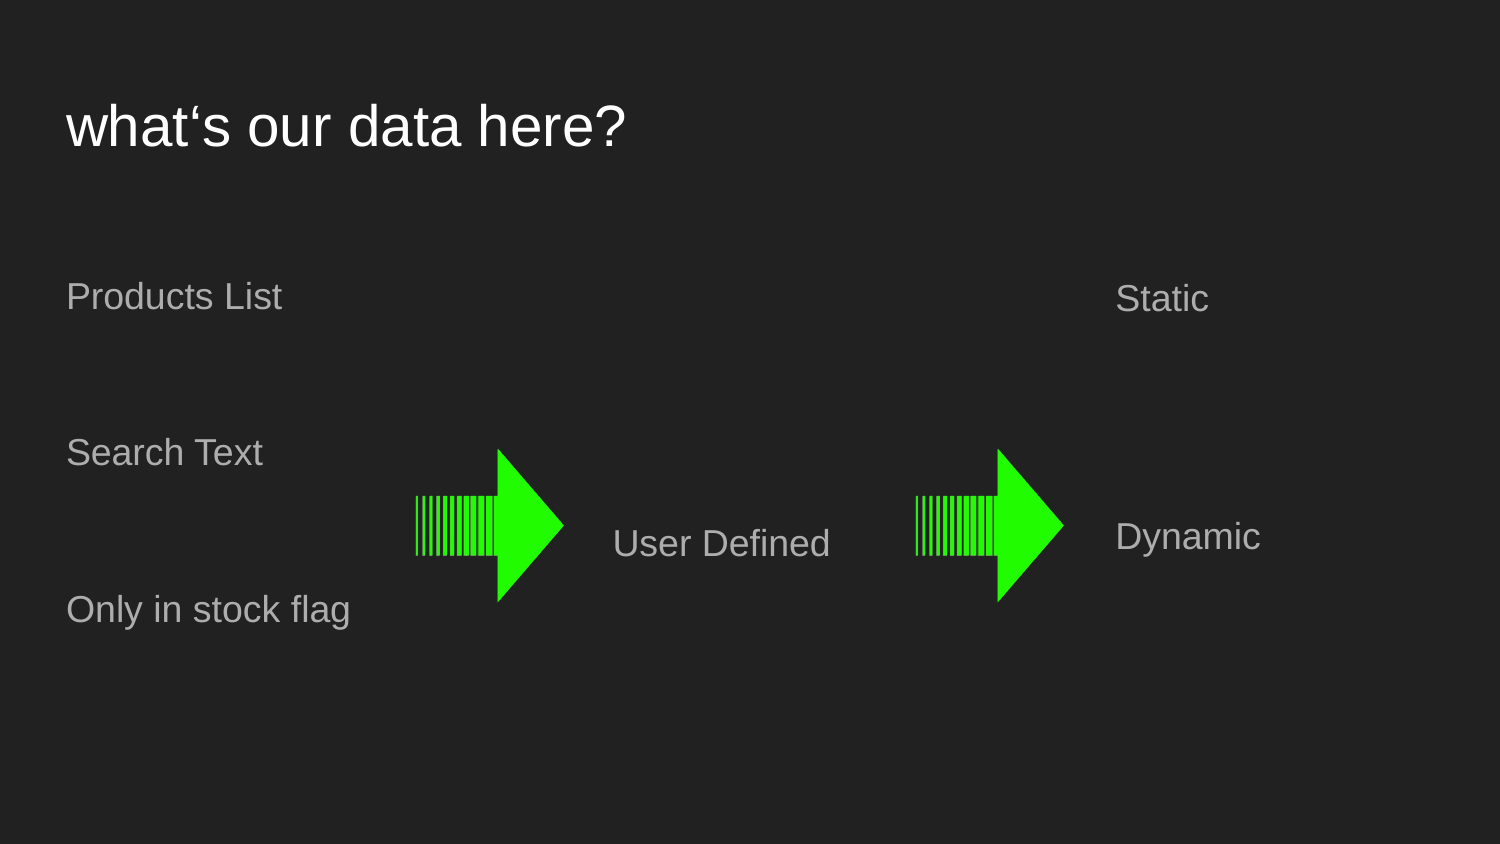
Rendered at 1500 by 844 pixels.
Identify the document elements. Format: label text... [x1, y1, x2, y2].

picture [915, 448, 1064, 603]
picture [415, 448, 564, 603]
title what‘s our data here? [51, 72, 1449, 167]
text_box Static [1100, 246, 1277, 341]
list Products List Search Text Only in stock flag [51, 256, 635, 750]
text_box User Defined [597, 491, 884, 586]
text_box Dynamic [1100, 483, 1277, 578]
